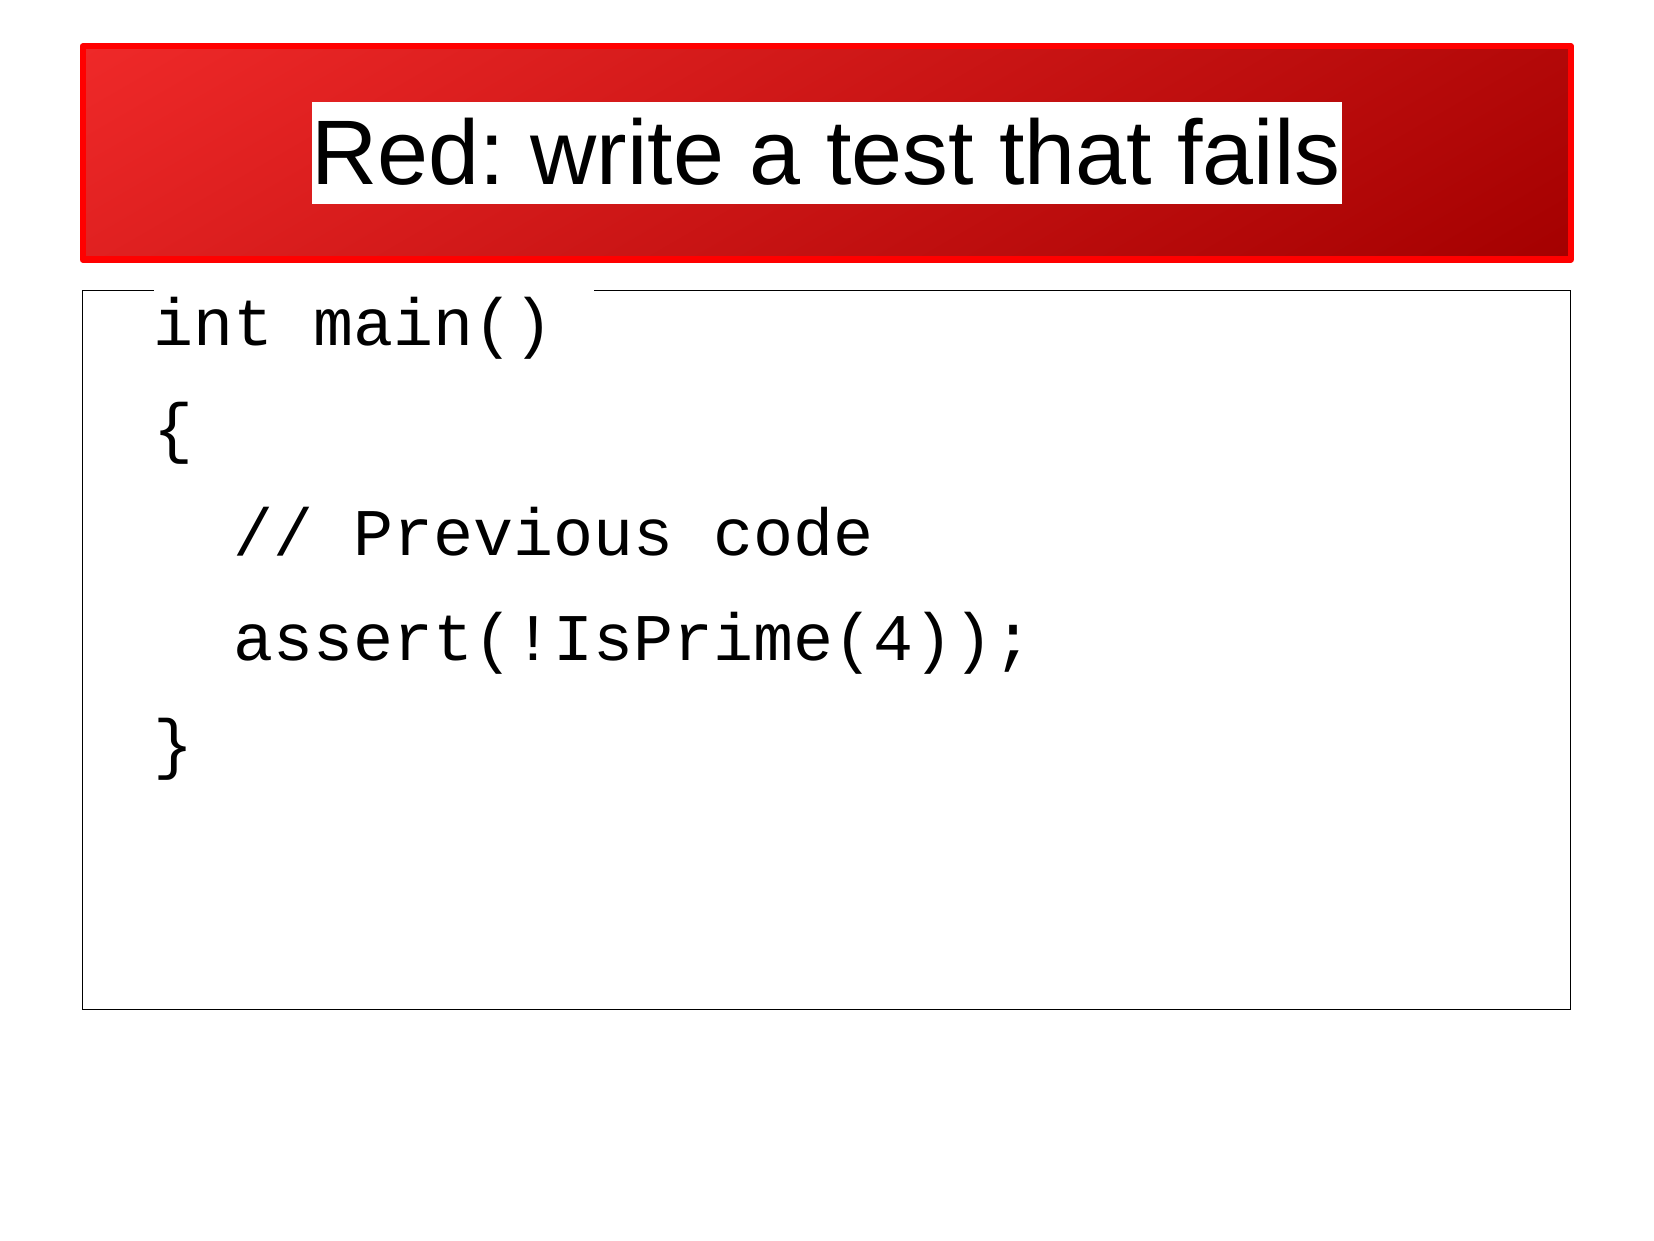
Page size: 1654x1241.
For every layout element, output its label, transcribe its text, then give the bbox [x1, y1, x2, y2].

list int main() { // Previous code assert(!IsPrime(4)); } [82, 290, 1571, 1010]
title Red: write a test that fails [82, 46, 1571, 260]
